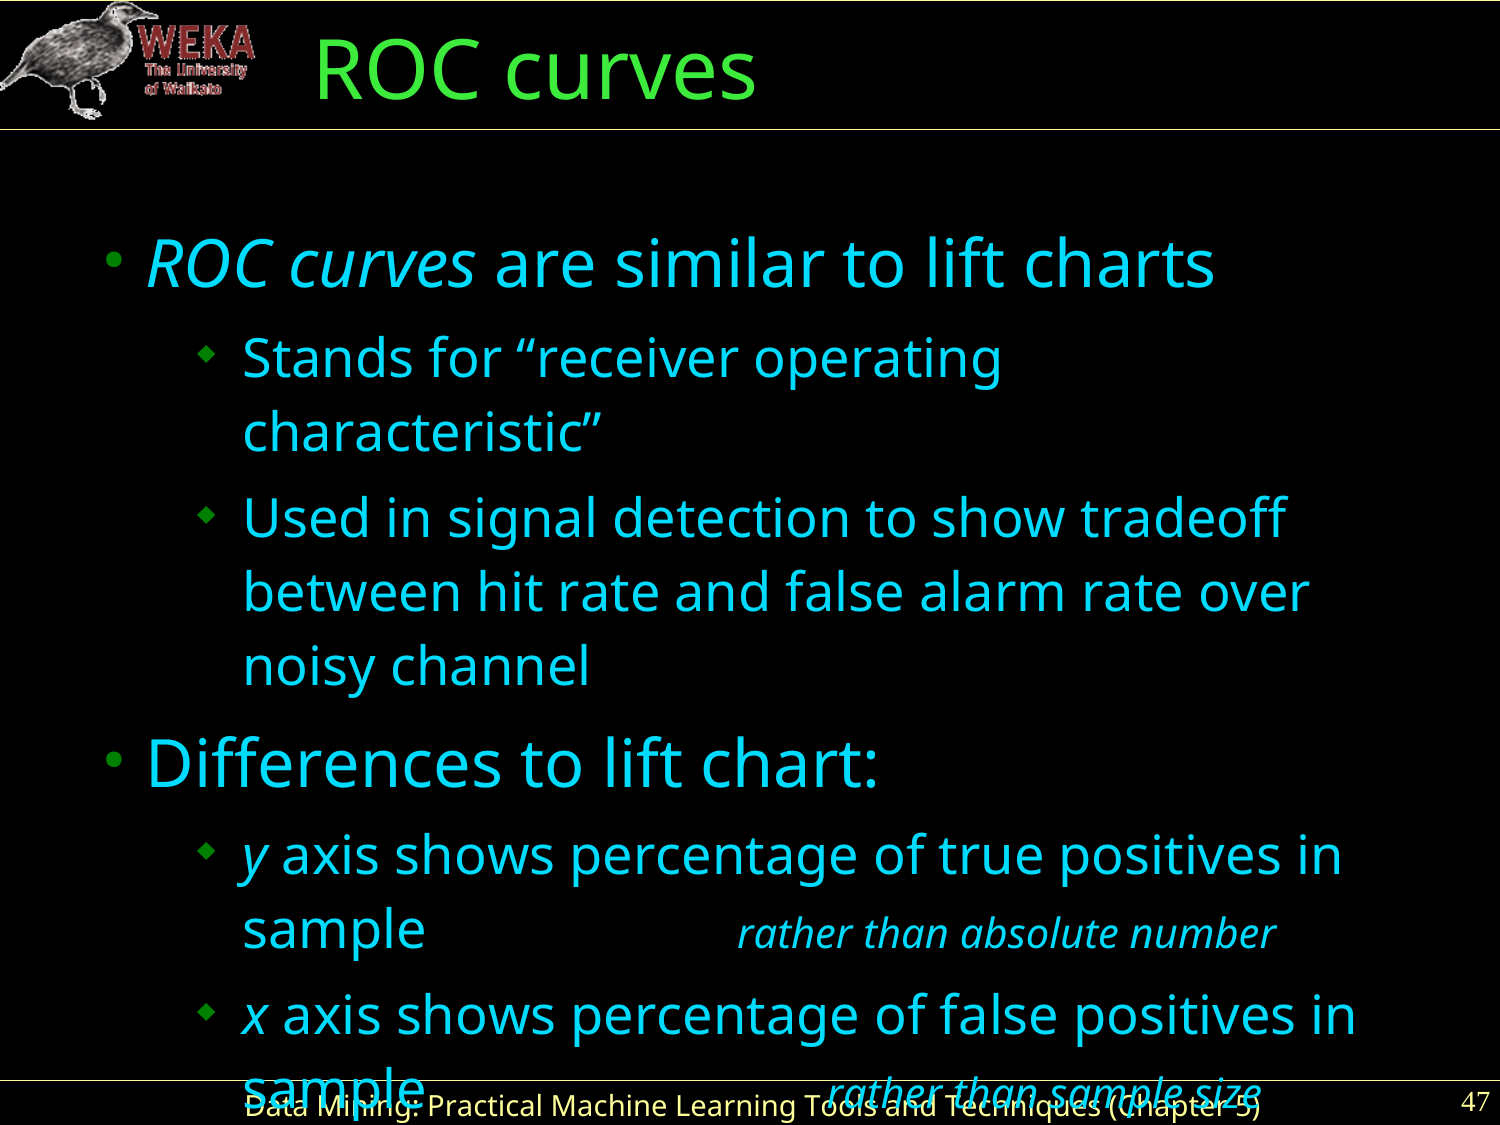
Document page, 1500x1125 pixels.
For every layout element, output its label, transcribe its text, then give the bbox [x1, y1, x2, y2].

title ROC curves [297, 0, 1500, 148]
picture [0, 1, 266, 129]
text_box ROC curves are similar to lift charts Stands for “receiver operating characteristic” Used in signal detection to show tradeoff between hit rate and false alarm rate over noisy channel Differences to lift chart: y axis shows percentage of true positives in sample rather than absolute number x axis shows percentage of false positives in sample rather than sample size [88, 208, 1388, 884]
